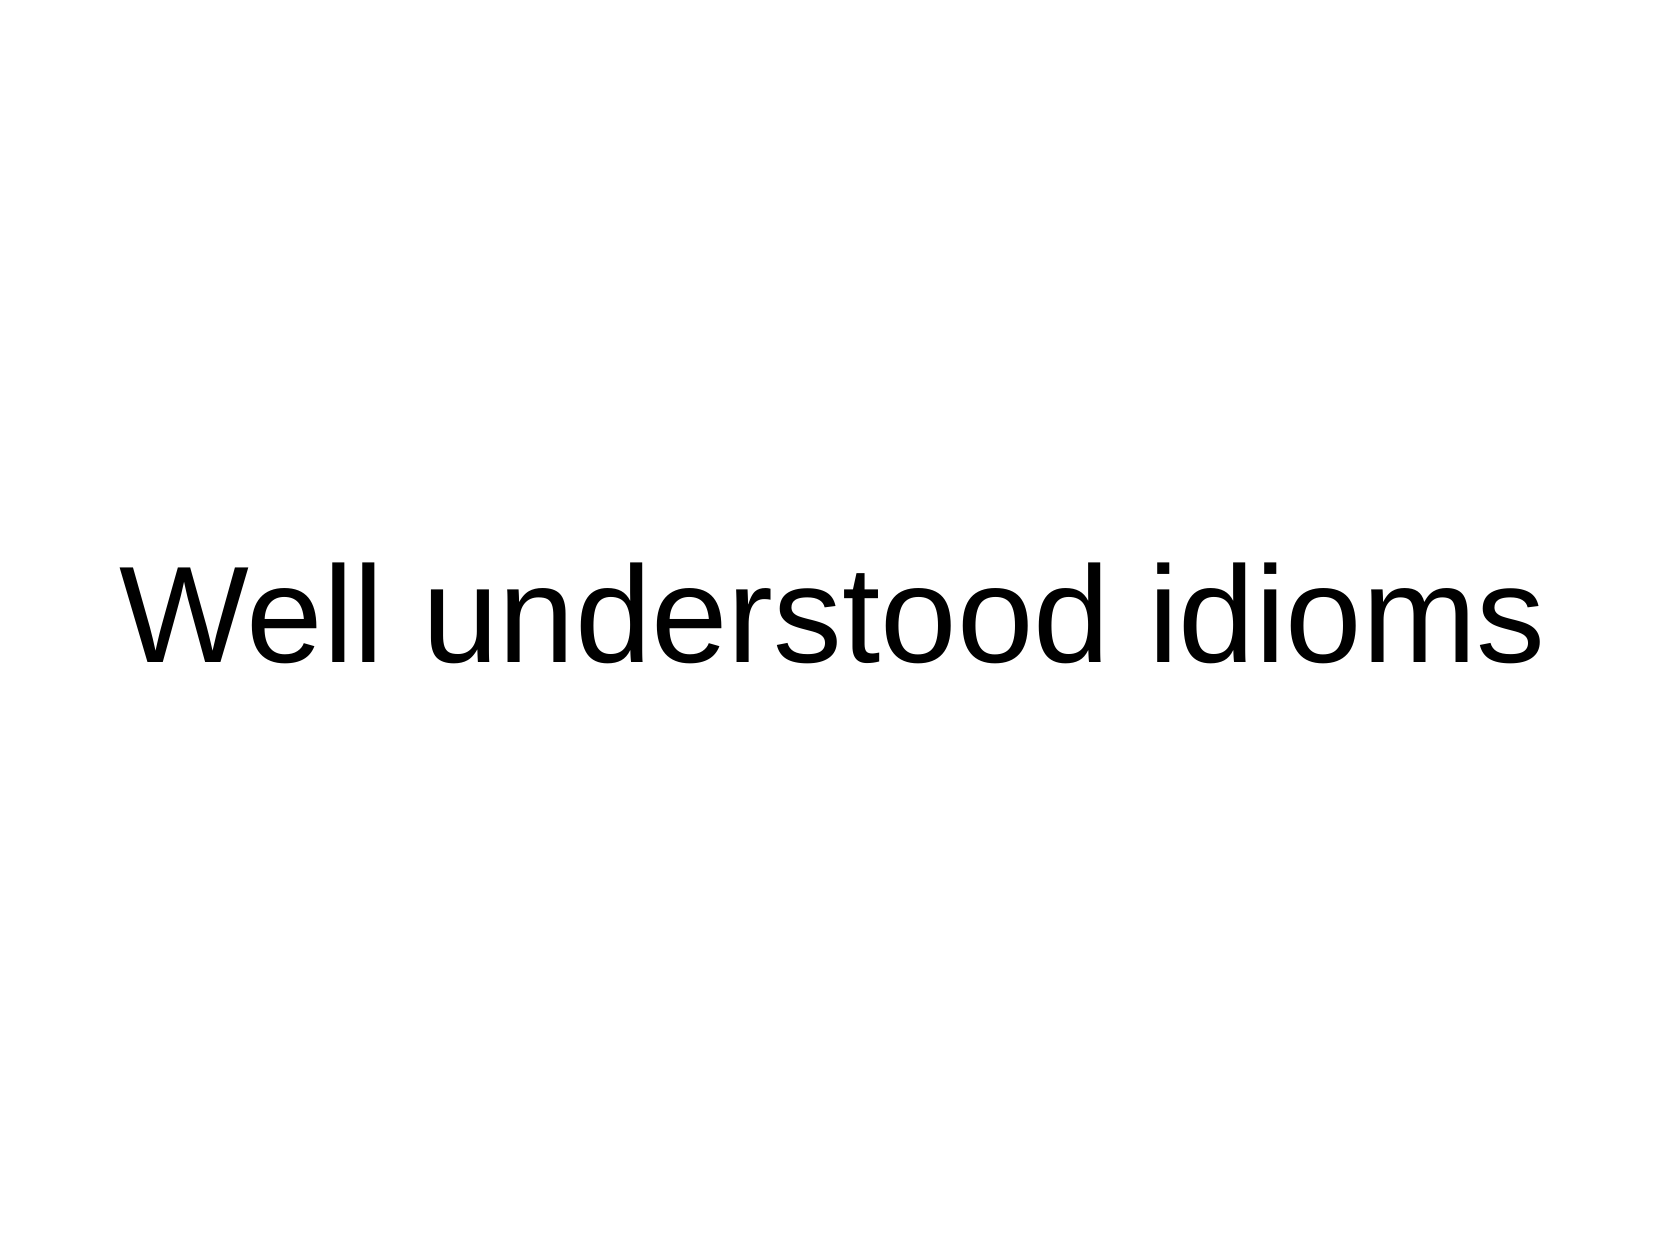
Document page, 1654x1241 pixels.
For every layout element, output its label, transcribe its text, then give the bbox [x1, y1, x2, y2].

title Well understood idioms [88, 413, 1577, 816]
